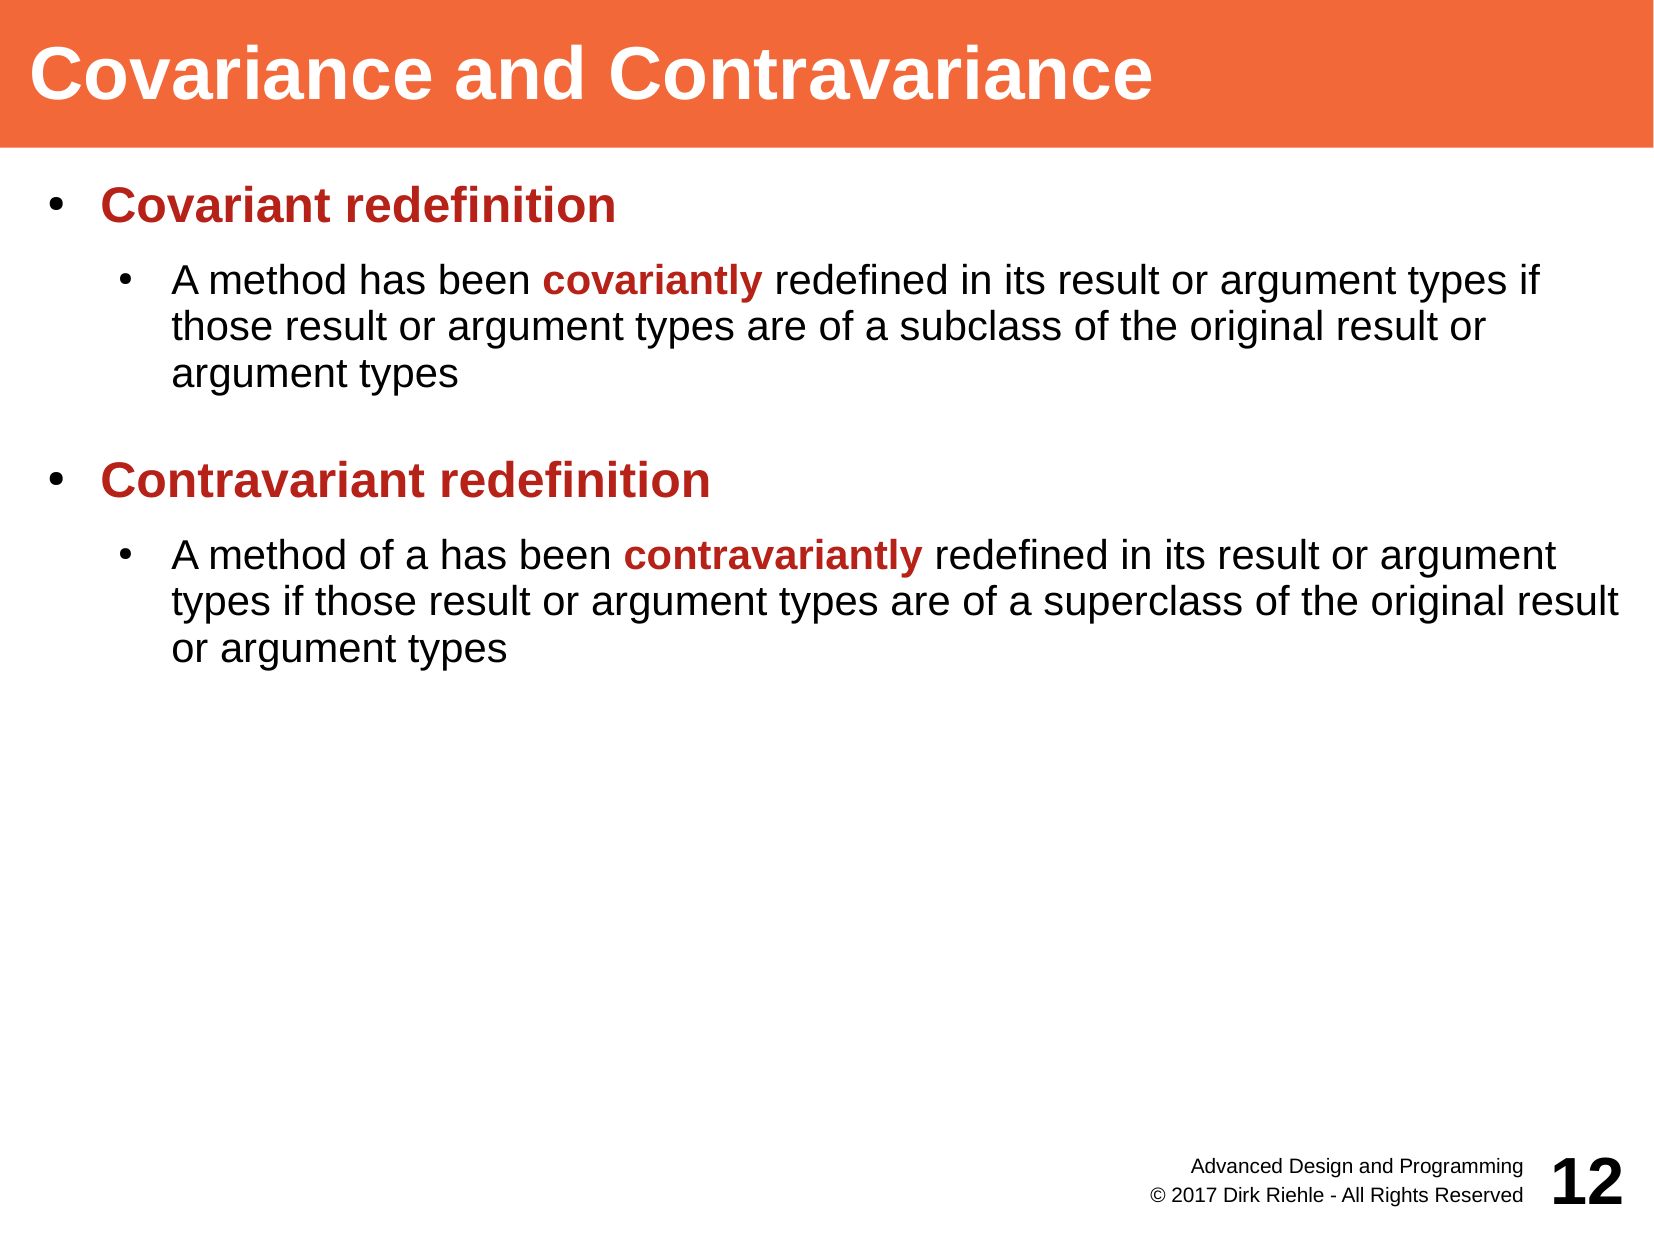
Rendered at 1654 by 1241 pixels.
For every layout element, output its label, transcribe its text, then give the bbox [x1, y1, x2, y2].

title Covariance and Contravariance [0, 0, 1654, 148]
list Covariant redefinition A method has been covariantly redefined in its result or argument types if those result or argument types are of a subclass of the original result or argument types Contravariant redefinition A method of a has been contravariantly redefined in its result or argument types if those result or argument types are of a superclass of the original result or argument types [29, 177, 1625, 1063]
